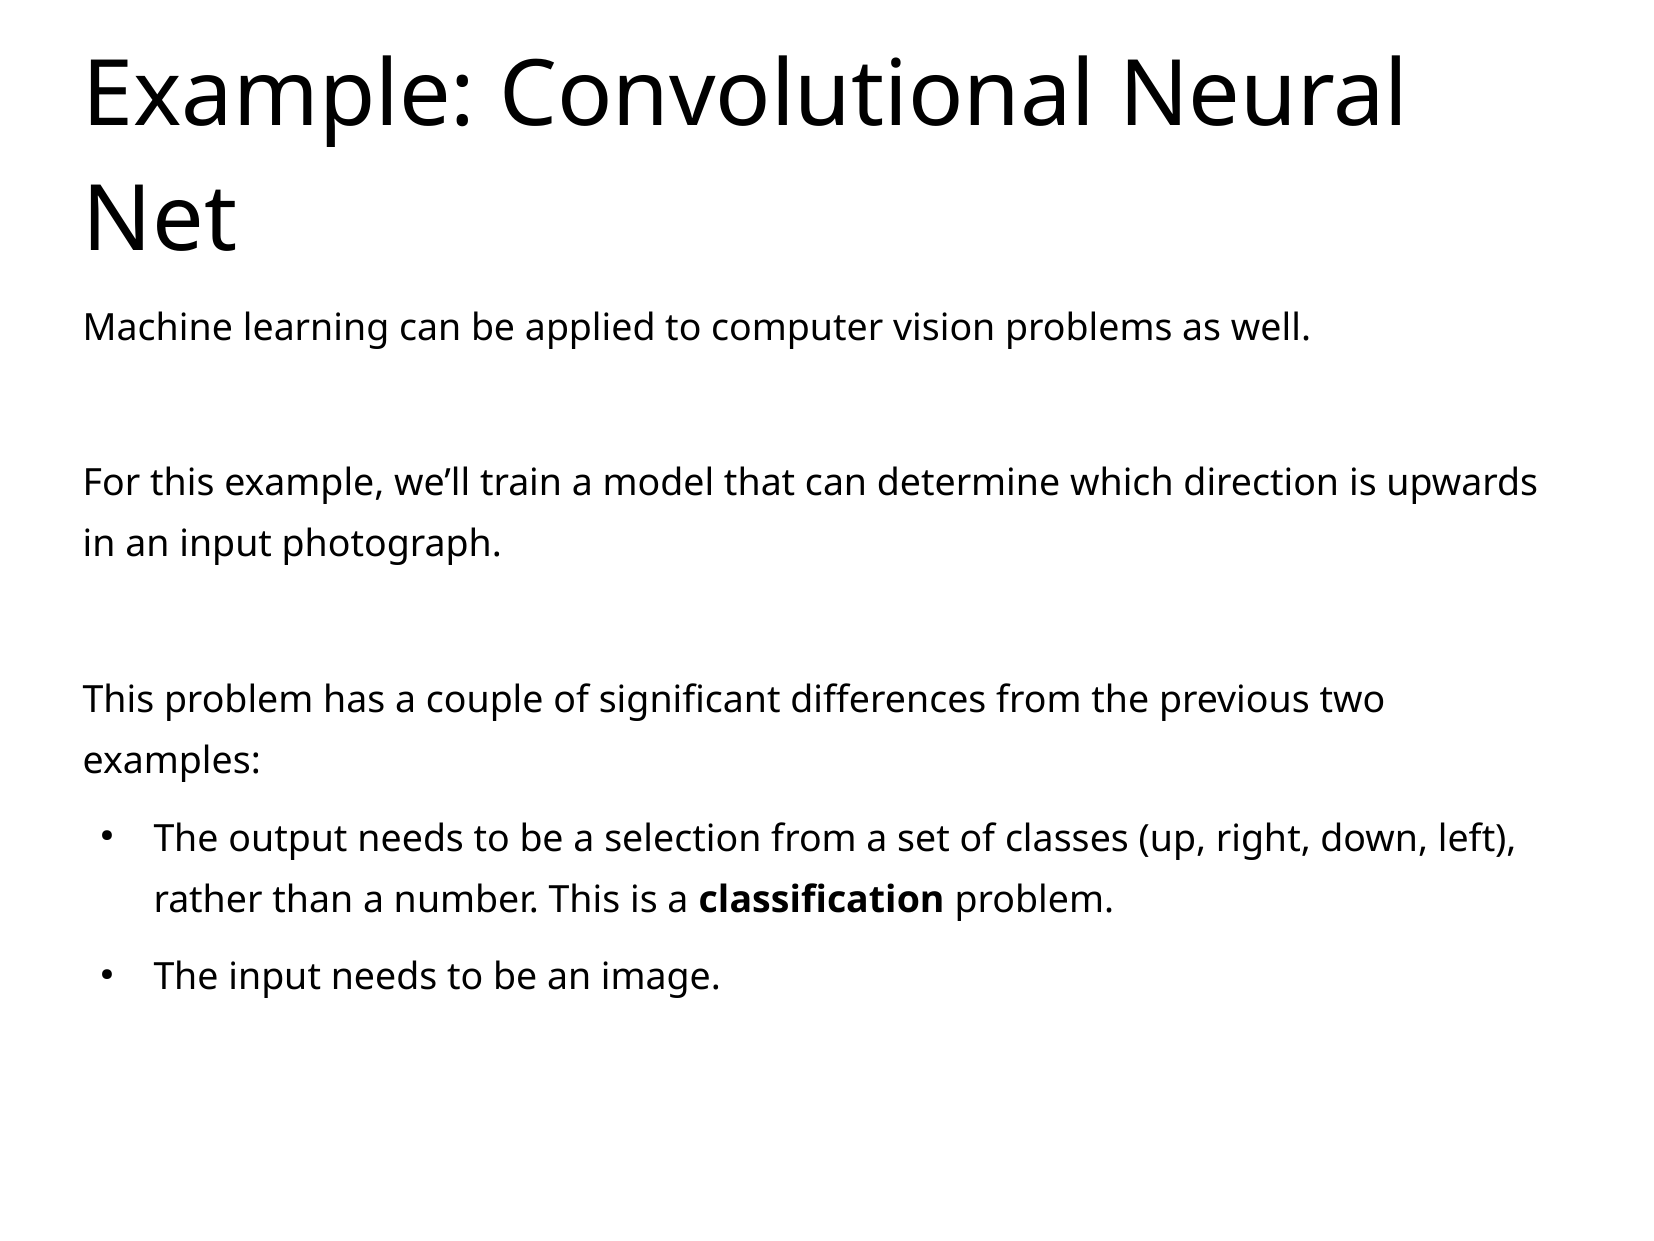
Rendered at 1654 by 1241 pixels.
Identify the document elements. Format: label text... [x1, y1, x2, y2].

title Example: Convolutional Neural Net [82, 49, 1571, 257]
list Machine learning can be applied to computer vision problems as well. For this example, we’ll train a model that can determine which direction is upwards in an input photograph. This problem has a couple of significant differences from the previous two examples: The output needs to be a selection from a set of classes (up, right, down, left), rather than a number. This is a classification problem. The input needs to be an image. [82, 290, 1571, 1010]
